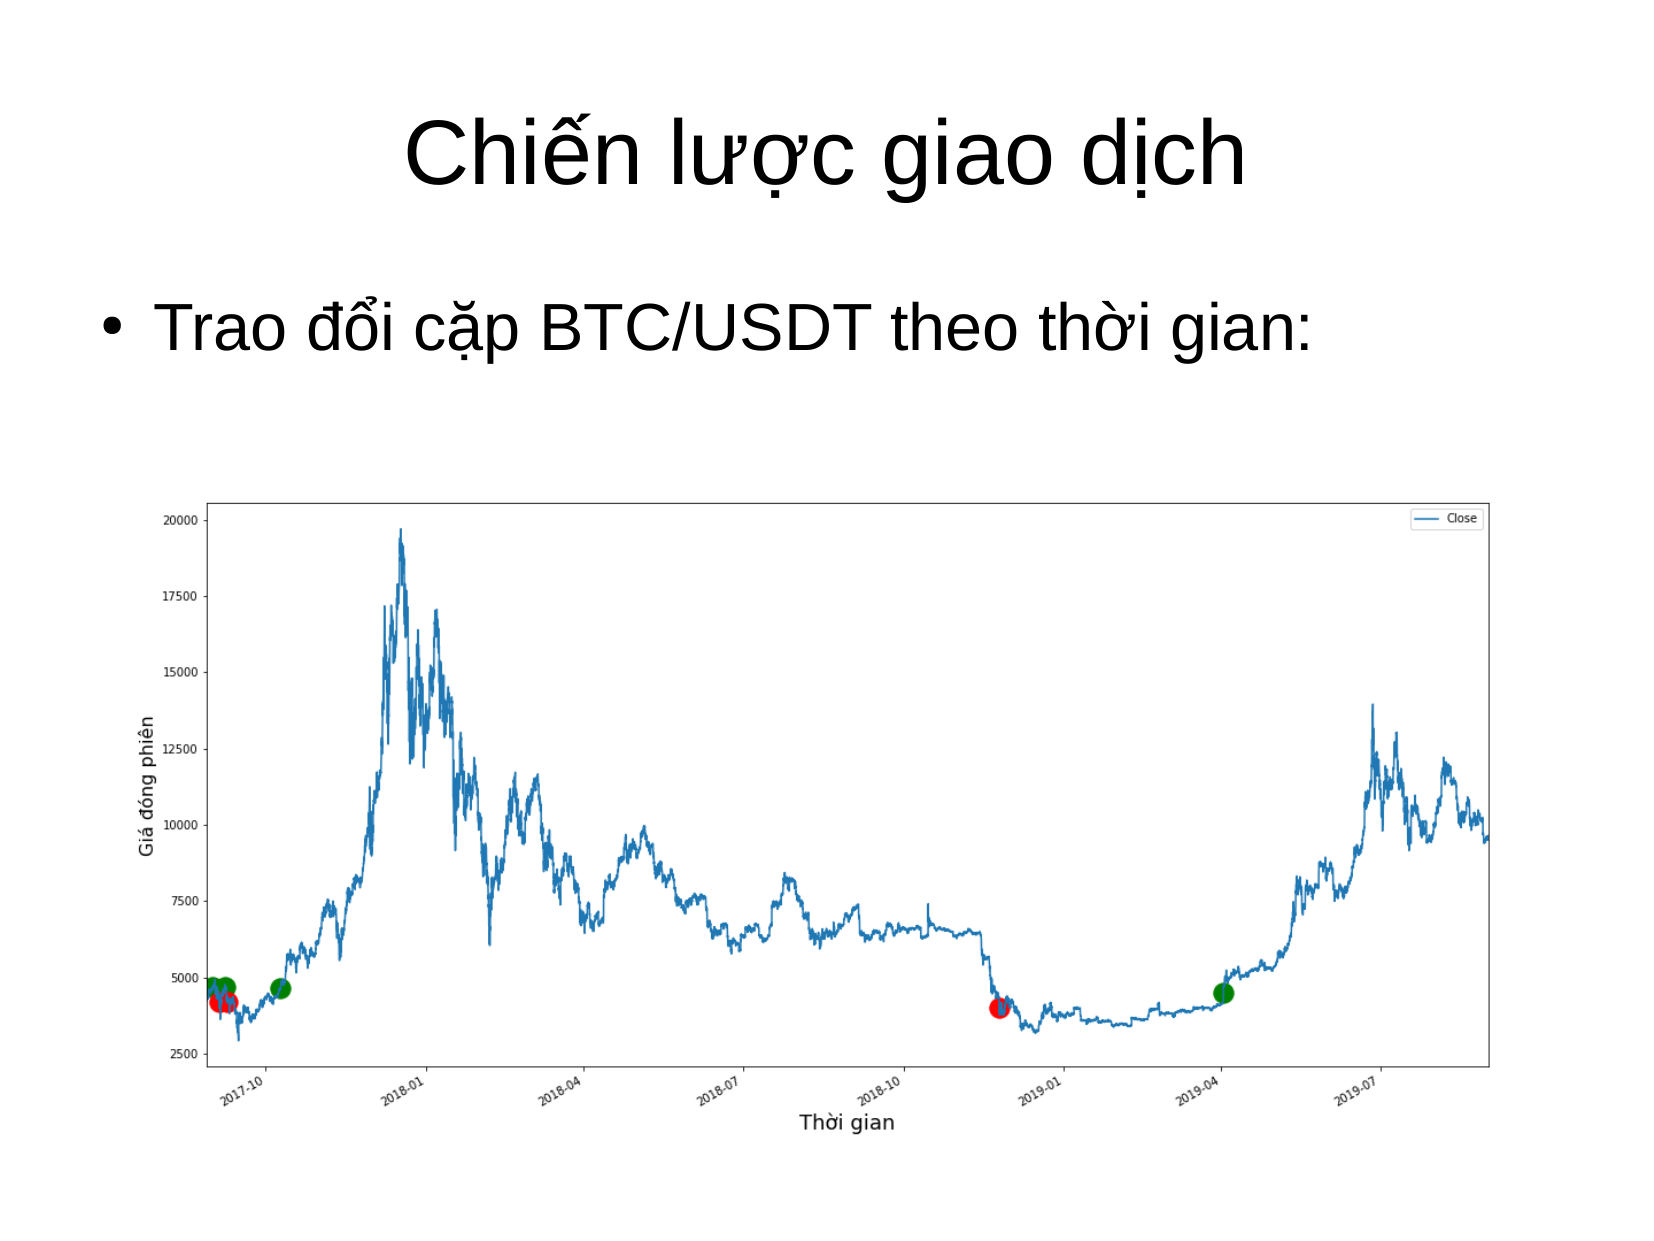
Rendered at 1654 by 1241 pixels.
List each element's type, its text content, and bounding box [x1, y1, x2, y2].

list Trao đổi cặp BTC/USDT theo thời gian: [82, 290, 1571, 404]
title Chiến lược giao dịch [82, 49, 1571, 257]
picture [0, 404, 1654, 1232]
